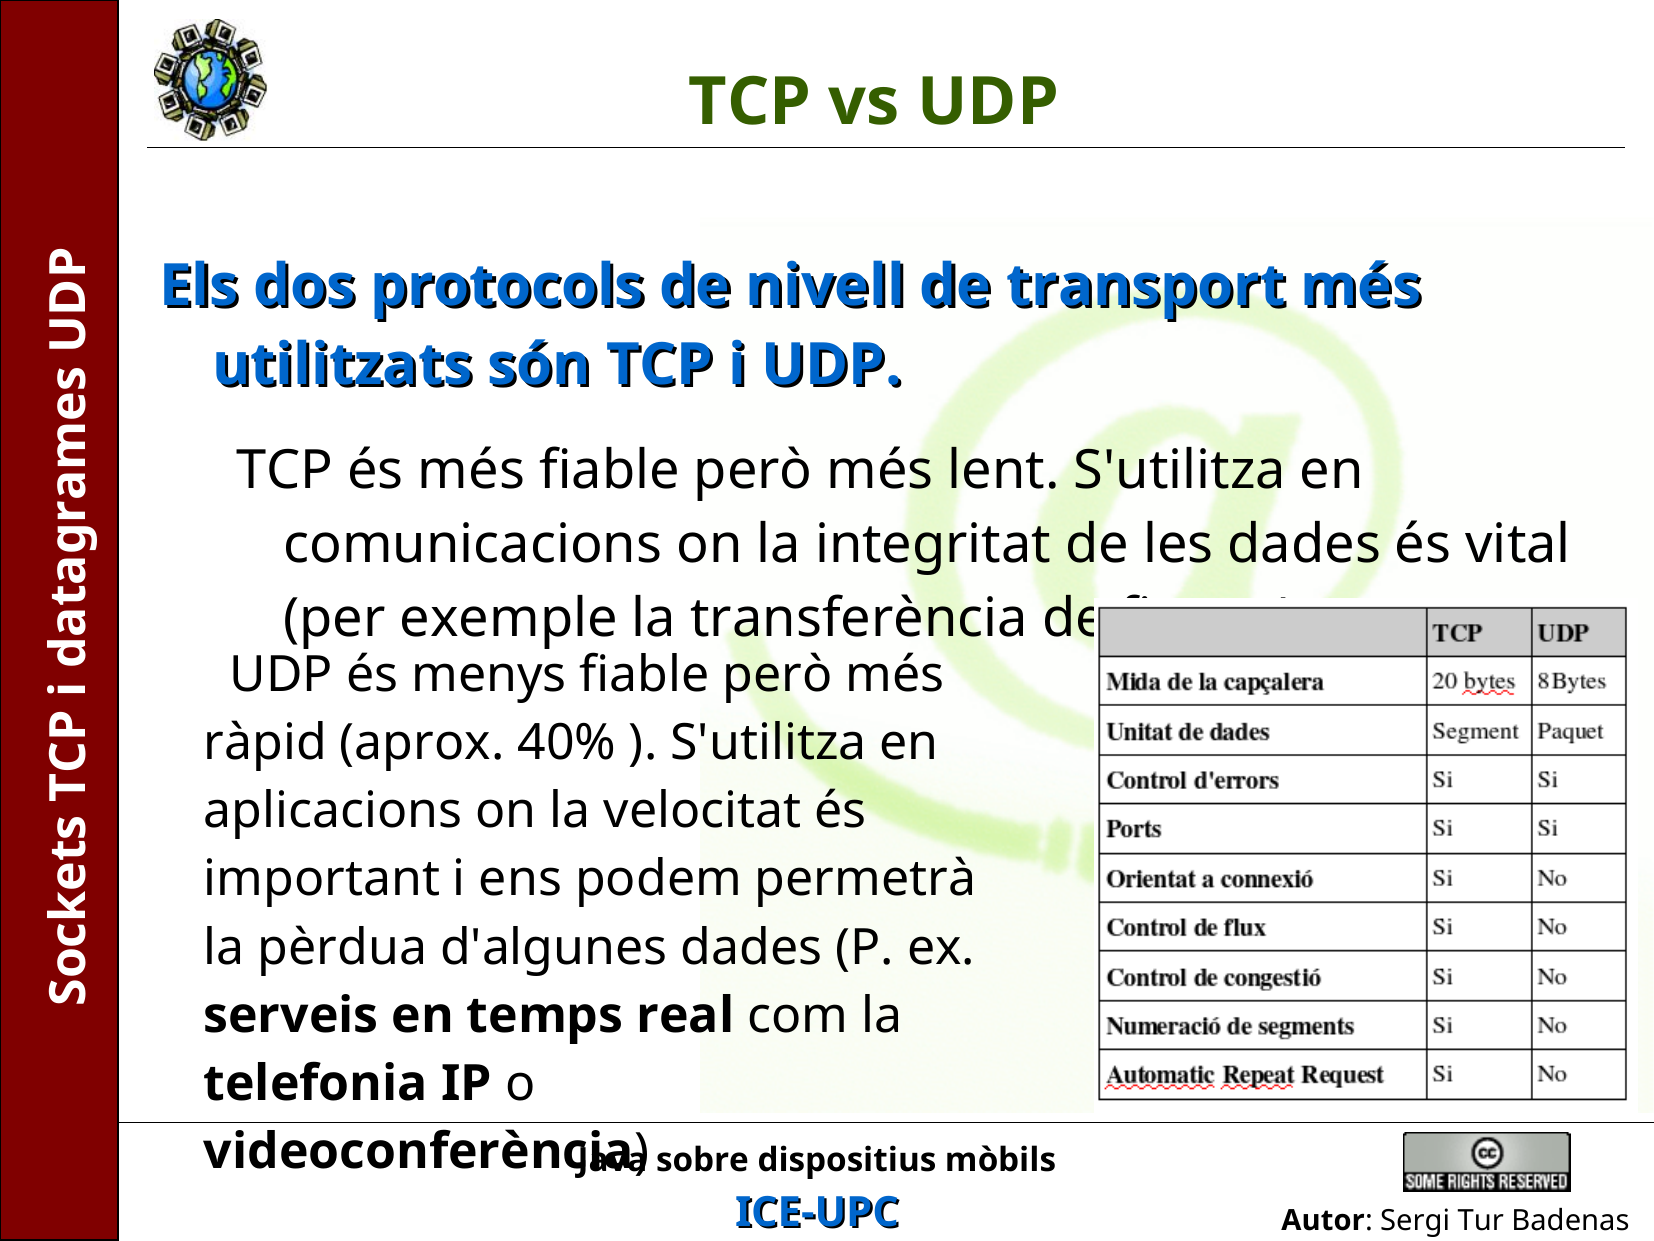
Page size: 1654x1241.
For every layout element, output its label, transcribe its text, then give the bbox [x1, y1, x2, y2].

picture [154, 19, 268, 56]
picture [700, 217, 1654, 1113]
text_box UDP és menys fiable però més ràpid (aprox. 40% ). S'utilitza en aplicacions on la velocitat és important i ens podem permetrà la pèrdua d'algunes dades (P. ex. serveis en temps real com la telefonia IP o videoconferència) [188, 630, 1016, 996]
list Els dos protocols de nivell de transport més utilitzats són TCP i UDP. TCP és més fiable però més lent. S'utilitza en comunicacions on la integritat de les dades és vital (per exemple la transferència de fitxers). [141, 242, 1630, 1078]
picture [1403, 1132, 1571, 1192]
title TCP vs UDP [129, 56, 1619, 141]
